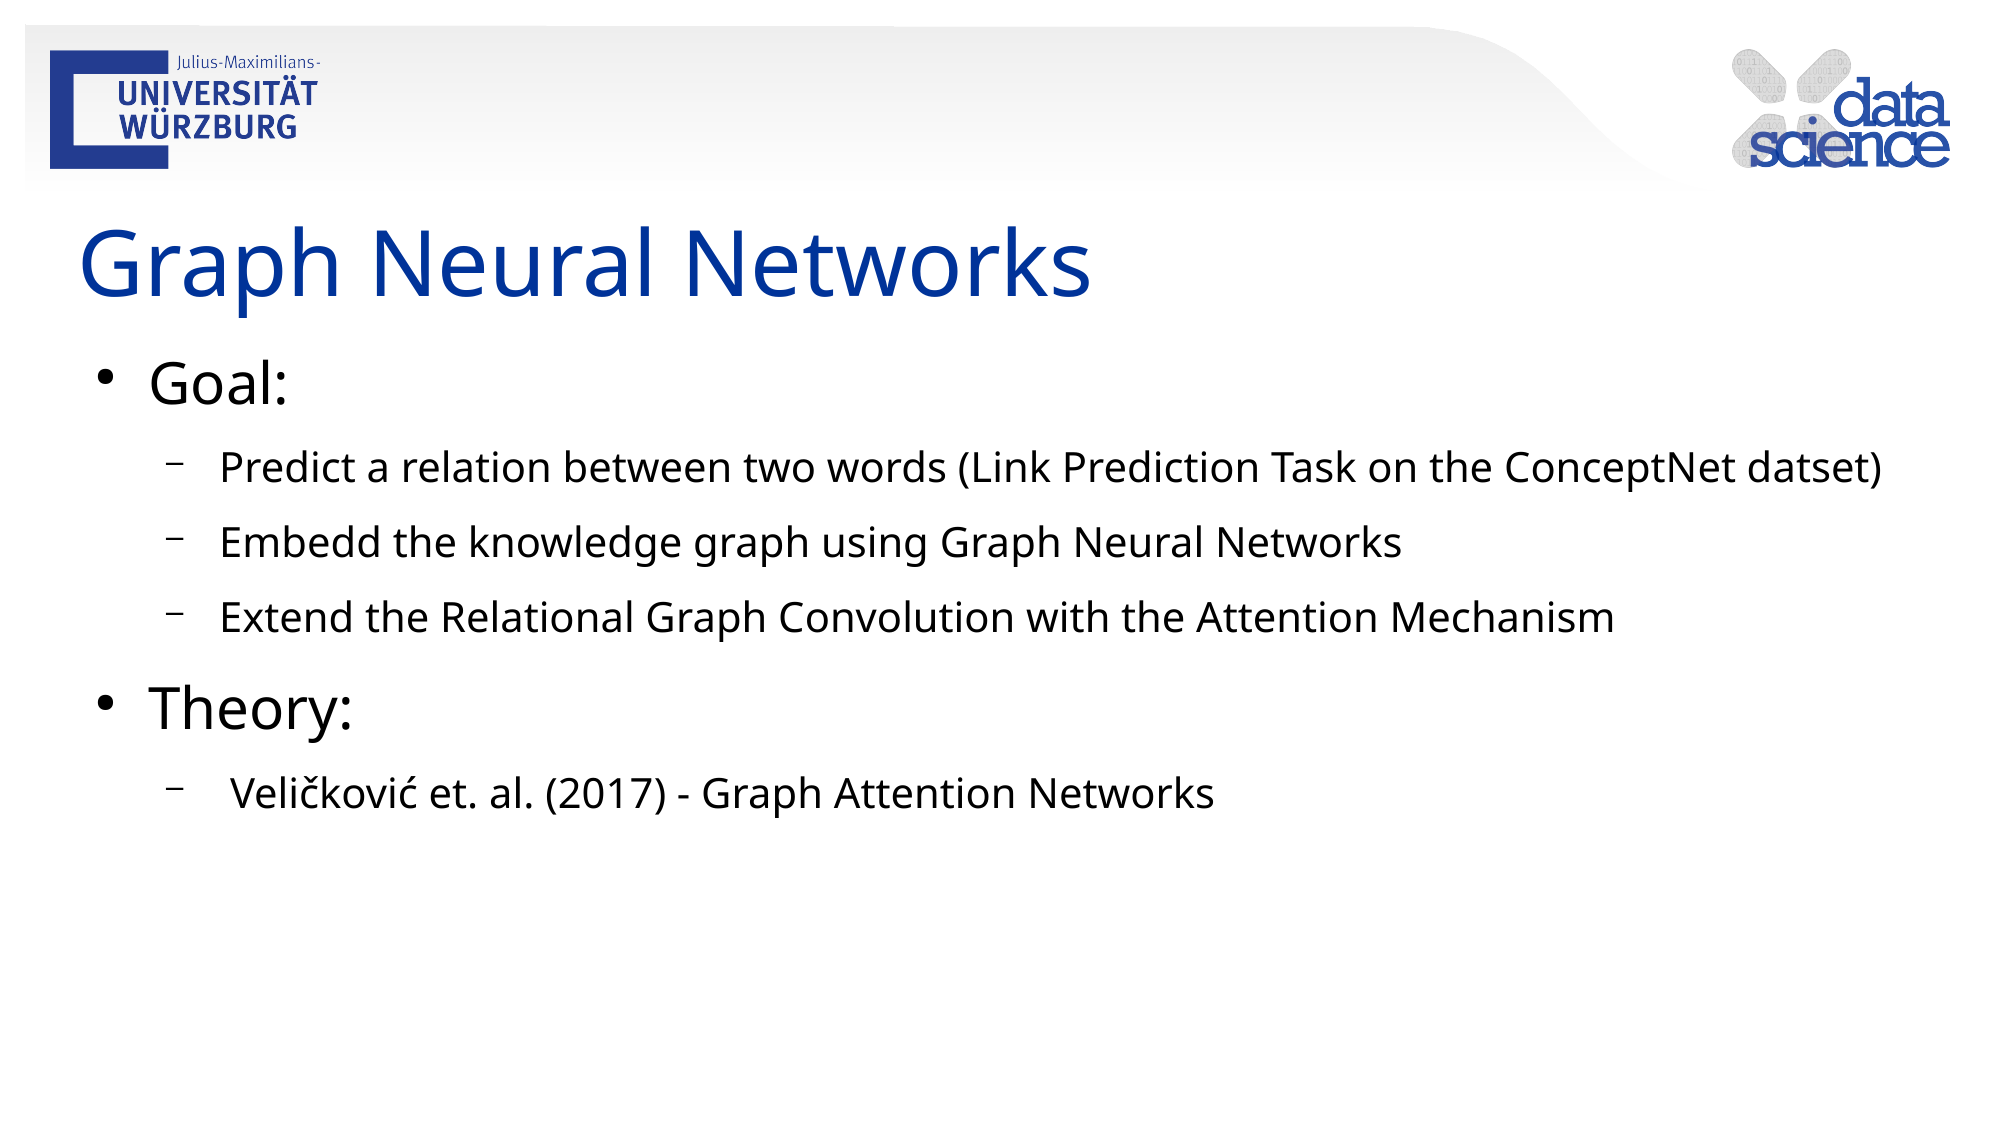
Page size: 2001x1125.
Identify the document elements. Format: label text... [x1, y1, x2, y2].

title Graph Neural Networks [77, 198, 1901, 324]
picture [1732, 49, 1950, 168]
picture [50, 50, 321, 169]
list Goal: Predict a relation between two words (Link Prediction Task on the ConceptNet datset) Embedd the knowledge graph using Graph Neural Networks Extend the Relational Graph Convolution with the Attention Mechanism Theory: Veličković et. al. (2017) - Graph Attention Networks [77, 347, 1901, 1014]
